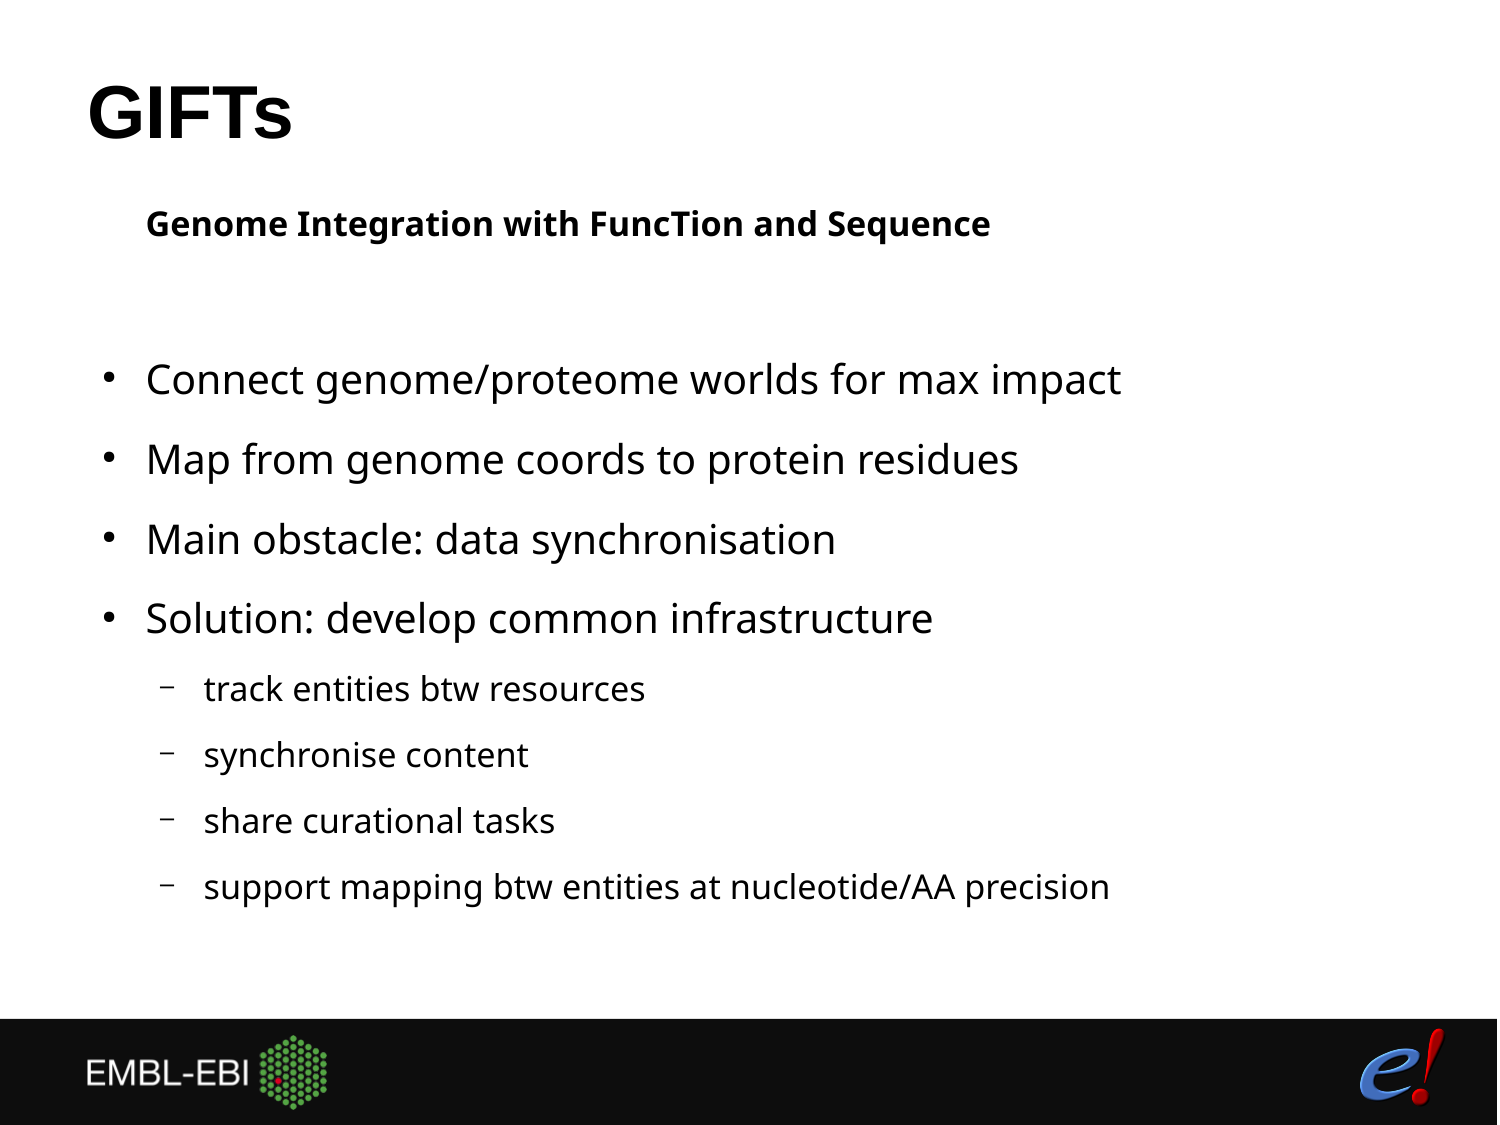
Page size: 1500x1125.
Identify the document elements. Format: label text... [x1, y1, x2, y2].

title GIFTs [87, 50, 1425, 175]
picture [1357, 1026, 1448, 1112]
list Genome Integration with FuncTion and Sequence Connect genome/proteome worlds for max impact Map from genome coords to protein residues Main obstacle: data synchronisation Solution: develop common infrastructure track entities btw resources synchronise content share curational tasks support mapping btw entities at nucleotide/AA precision [87, 200, 1425, 914]
picture [87, 1035, 327, 1110]
